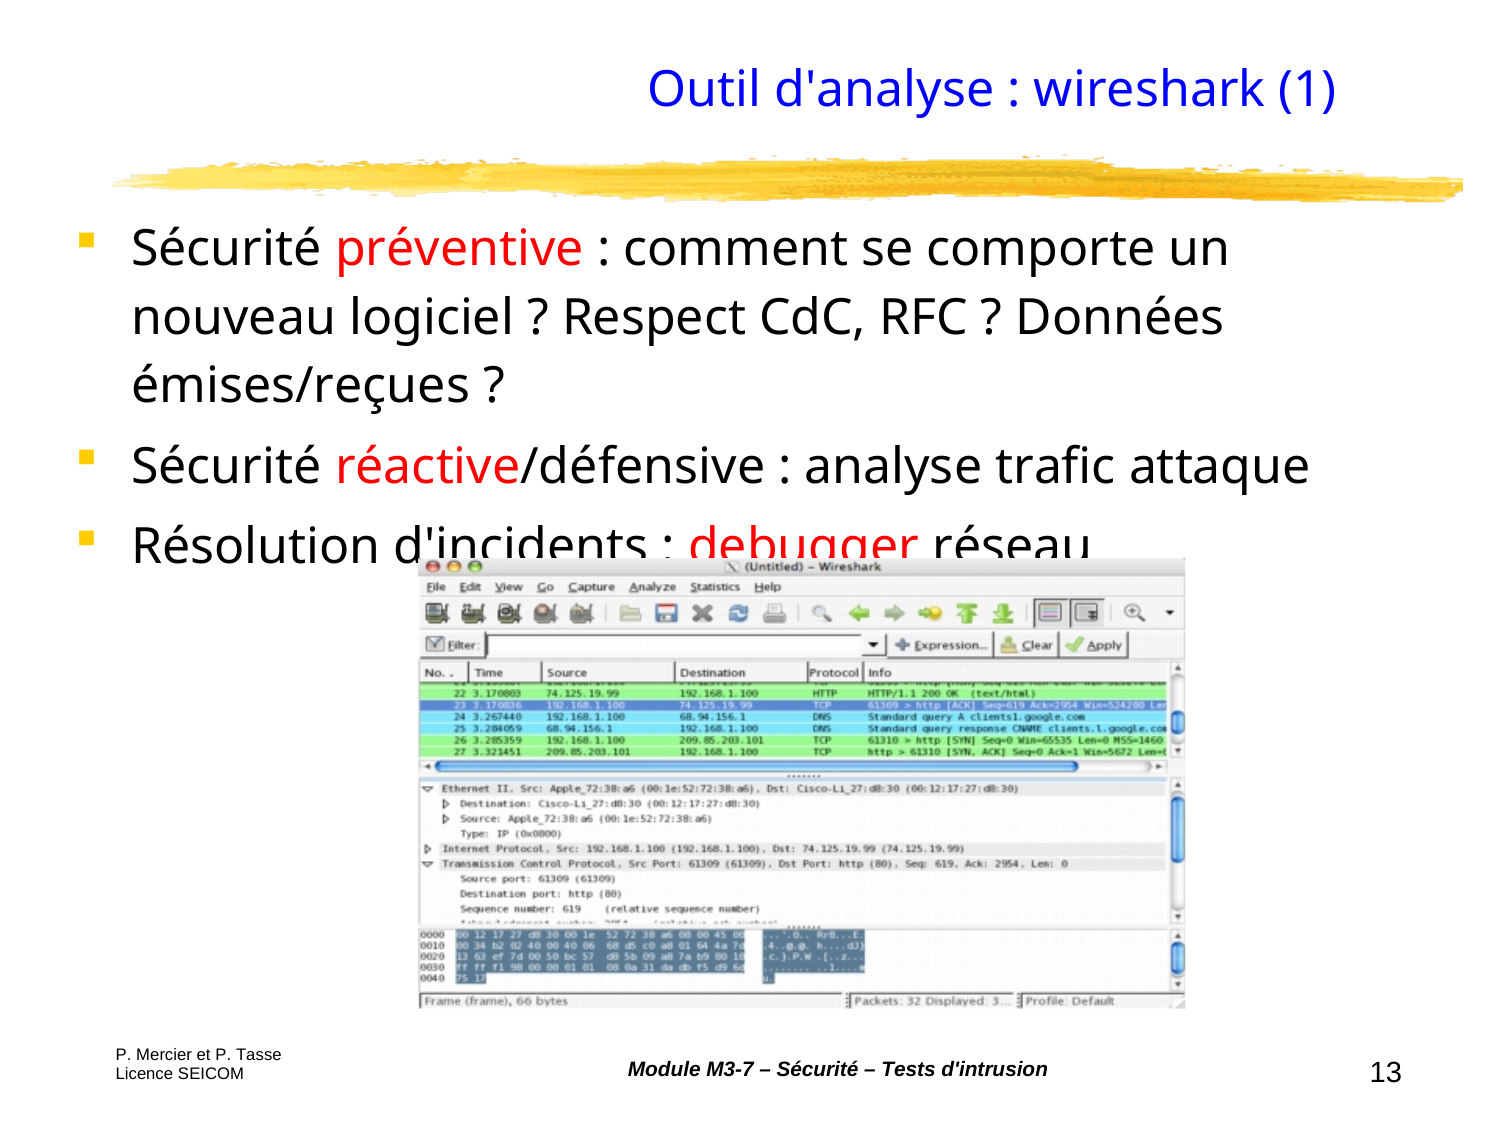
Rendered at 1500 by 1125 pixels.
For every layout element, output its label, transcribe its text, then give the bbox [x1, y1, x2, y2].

title Outil d'analyse : wireshark (1) [62, 44, 1338, 131]
picture [418, 558, 1187, 1012]
list Sécurité préventive : comment se comporte un nouveau logiciel ? Respect CdC, RFC ? Données émises/reçues ? Sécurité réactive/défensive : analyse trafic attaque Résolution d'incidents : debugger réseau [74, 212, 1417, 941]
picture [112, 149, 1463, 213]
